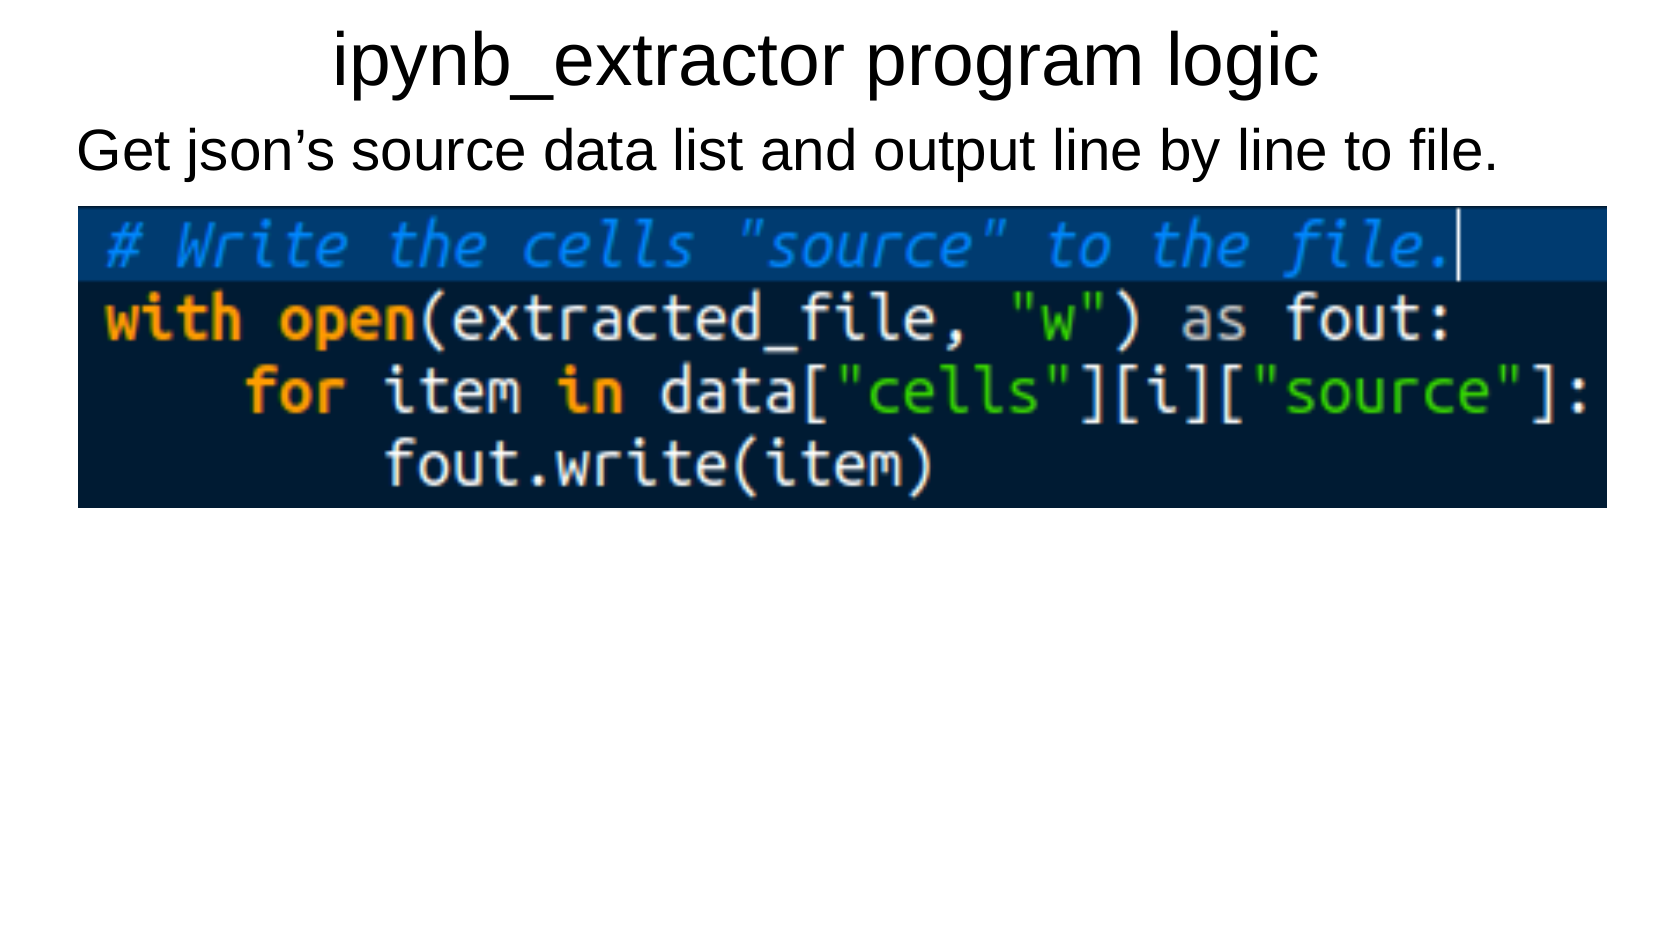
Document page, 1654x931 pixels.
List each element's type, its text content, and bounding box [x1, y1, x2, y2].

subtitle Get json’s source data list and output line by line to file. [76, 106, 1565, 195]
picture [78, 206, 1607, 508]
title ipynb_extractor program logic [82, 13, 1571, 107]
